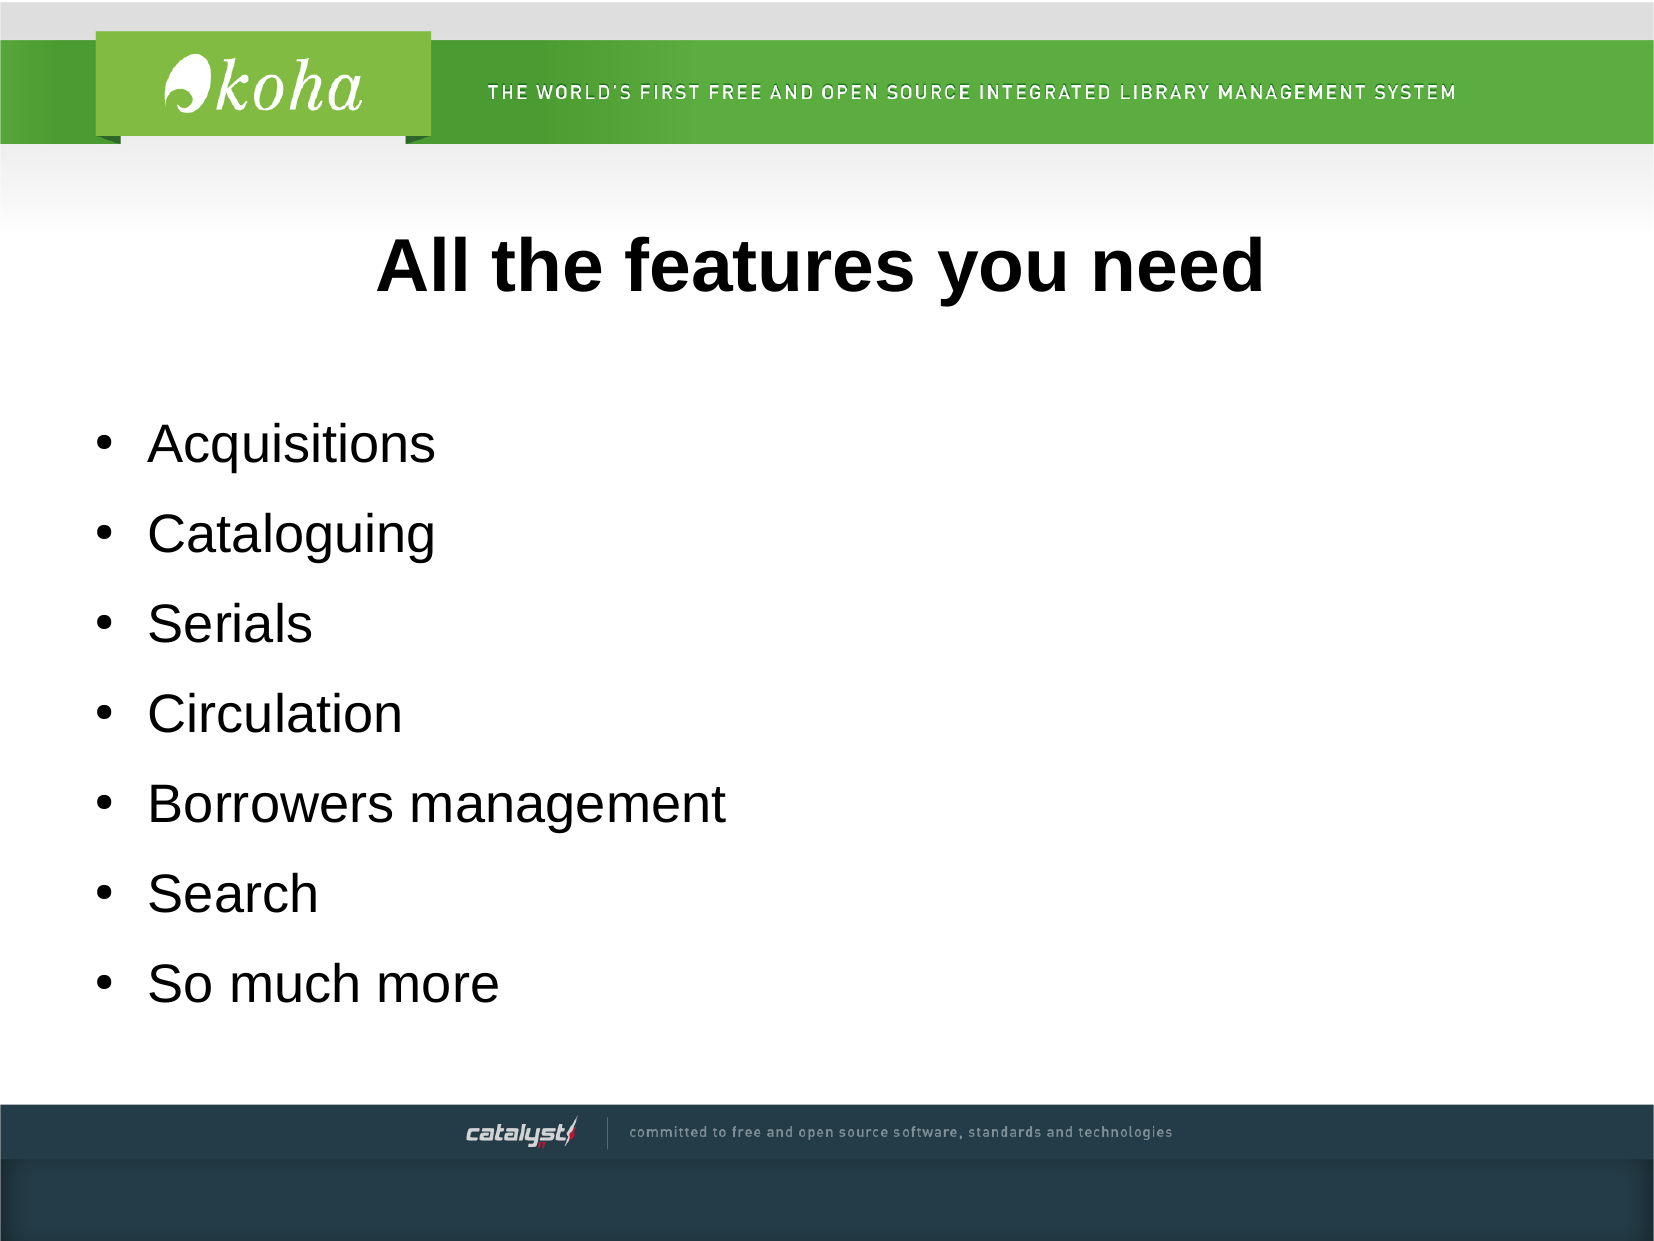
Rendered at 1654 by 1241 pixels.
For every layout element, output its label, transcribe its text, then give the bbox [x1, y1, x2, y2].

title All the features you need [76, 177, 1565, 355]
list Acquisitions Cataloguing Serials Circulation Borrowers management Search So much more [76, 413, 1565, 1133]
picture [0, 2, 1654, 1241]
